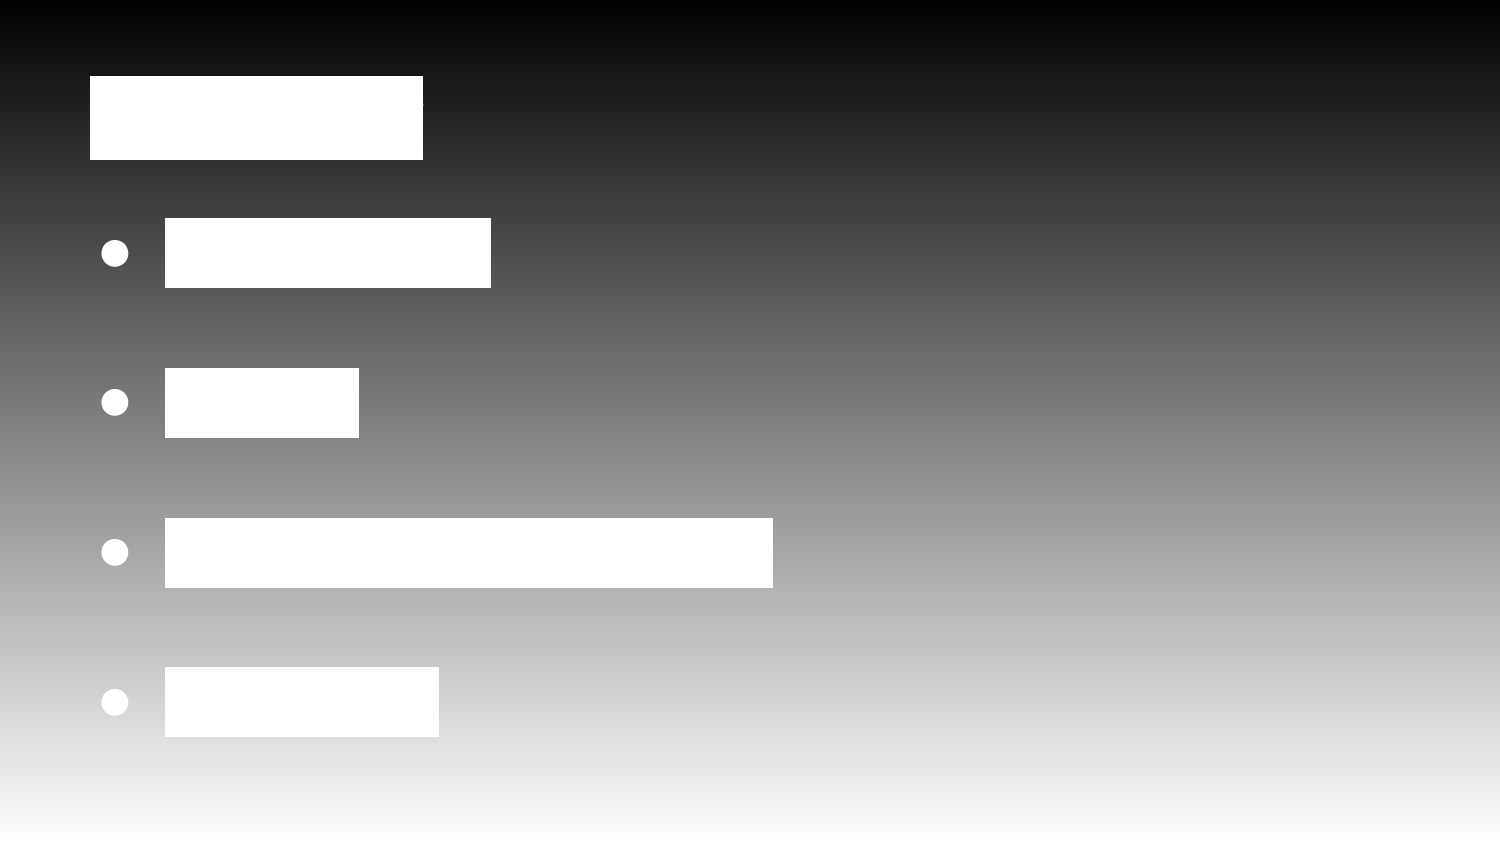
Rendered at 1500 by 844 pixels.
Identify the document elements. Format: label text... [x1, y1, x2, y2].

title Overview [75, 33, 1425, 175]
list Introduction Theory Implementation Notes Examples [75, 196, 1425, 808]
